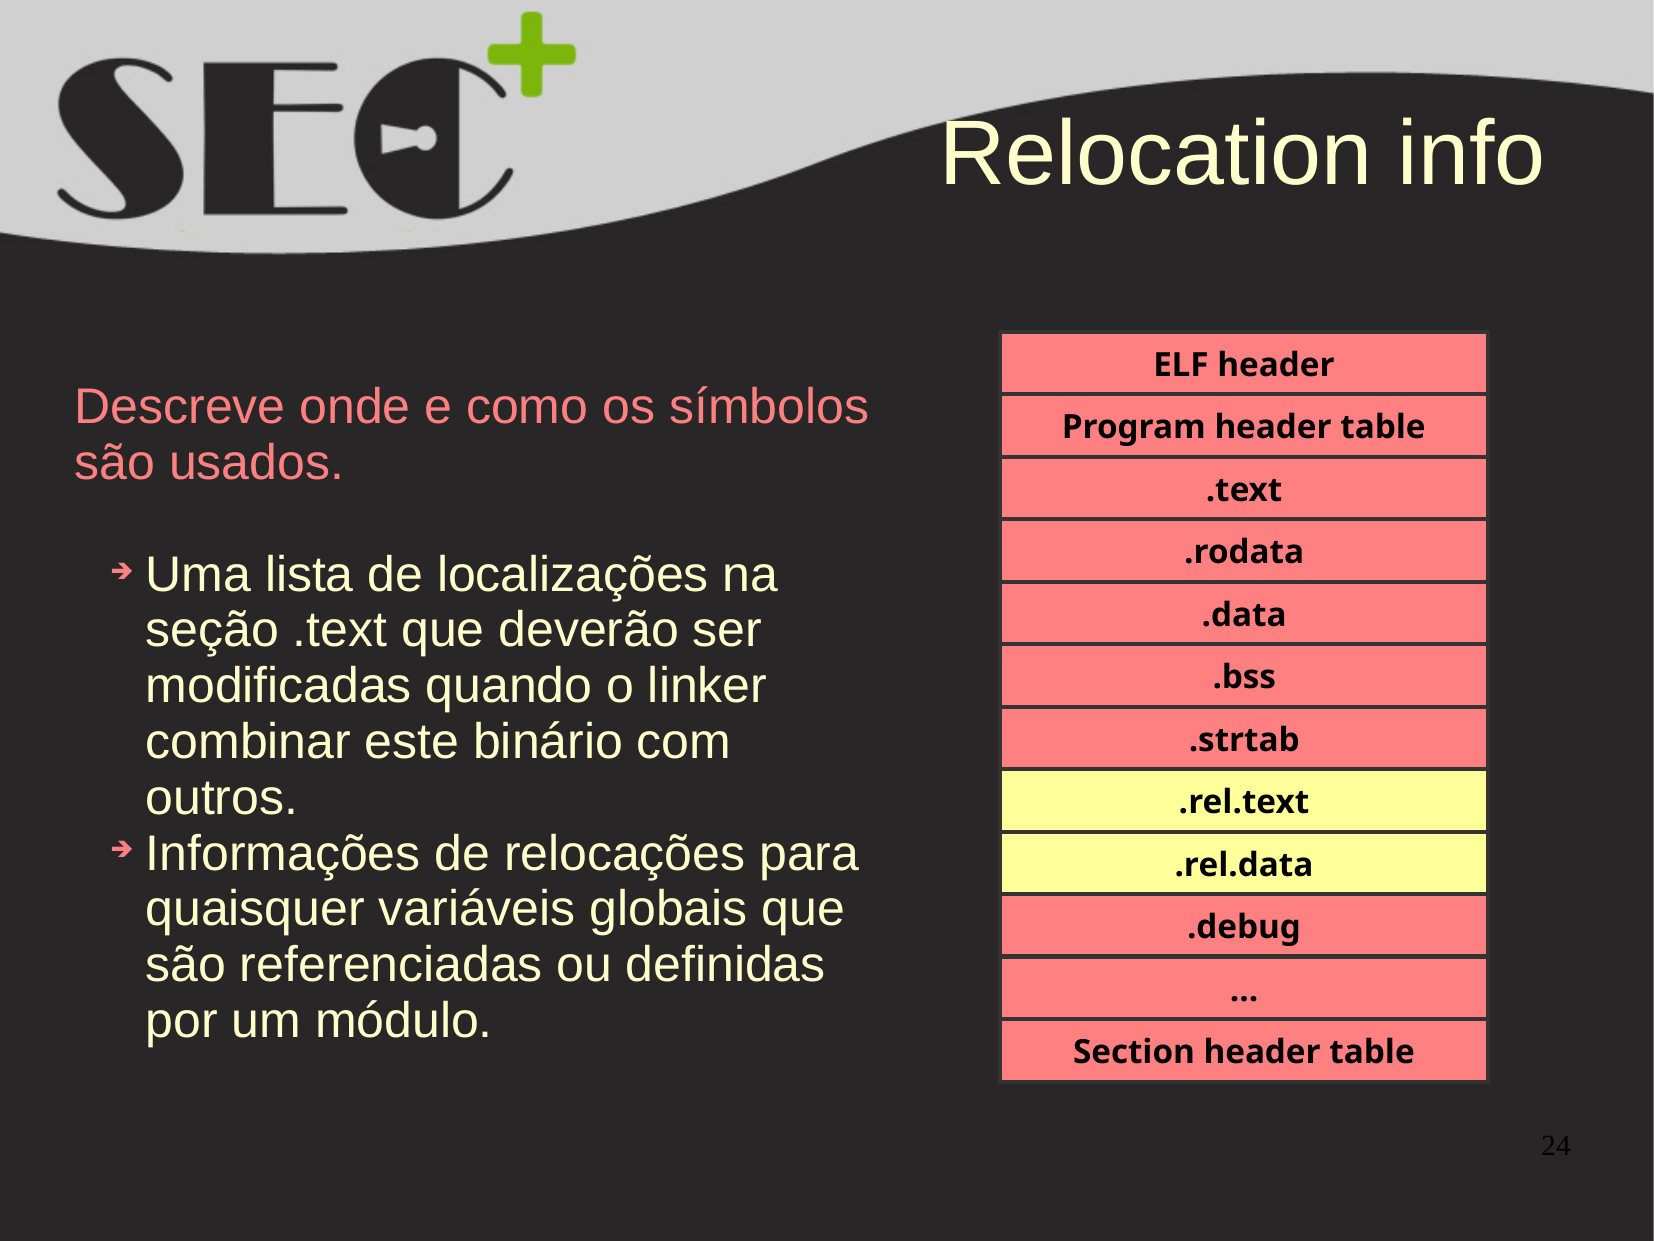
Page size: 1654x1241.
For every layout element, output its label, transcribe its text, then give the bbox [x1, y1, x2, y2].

text_box .rel.data [1000, 831, 1488, 894]
text_box .rodata [1000, 519, 1488, 582]
text_box .rel.text [1000, 769, 1488, 831]
text_box .data [1000, 582, 1488, 644]
text_box Program header table [1000, 394, 1488, 456]
text_box .strtab [1000, 706, 1488, 769]
text_box ELF header [1000, 331, 1488, 394]
title Relocation info [915, 49, 1571, 257]
text_box Section header table [1000, 1020, 1488, 1082]
text_box .text [1000, 456, 1488, 519]
picture [0, 0, 1654, 1241]
text_box Descreve onde e como os símbolos são usados. Uma lista de localizações na seção .text que deverão ser modificadas quando o linker combinar este binário com outros. Informações de relocações para quaisquer variáveis globais que são referenciadas ou definidas por um módulo. [60, 371, 901, 1056]
text_box .bss [1000, 644, 1488, 706]
text_box .debug [1000, 894, 1488, 956]
text_box … [1000, 956, 1488, 1020]
